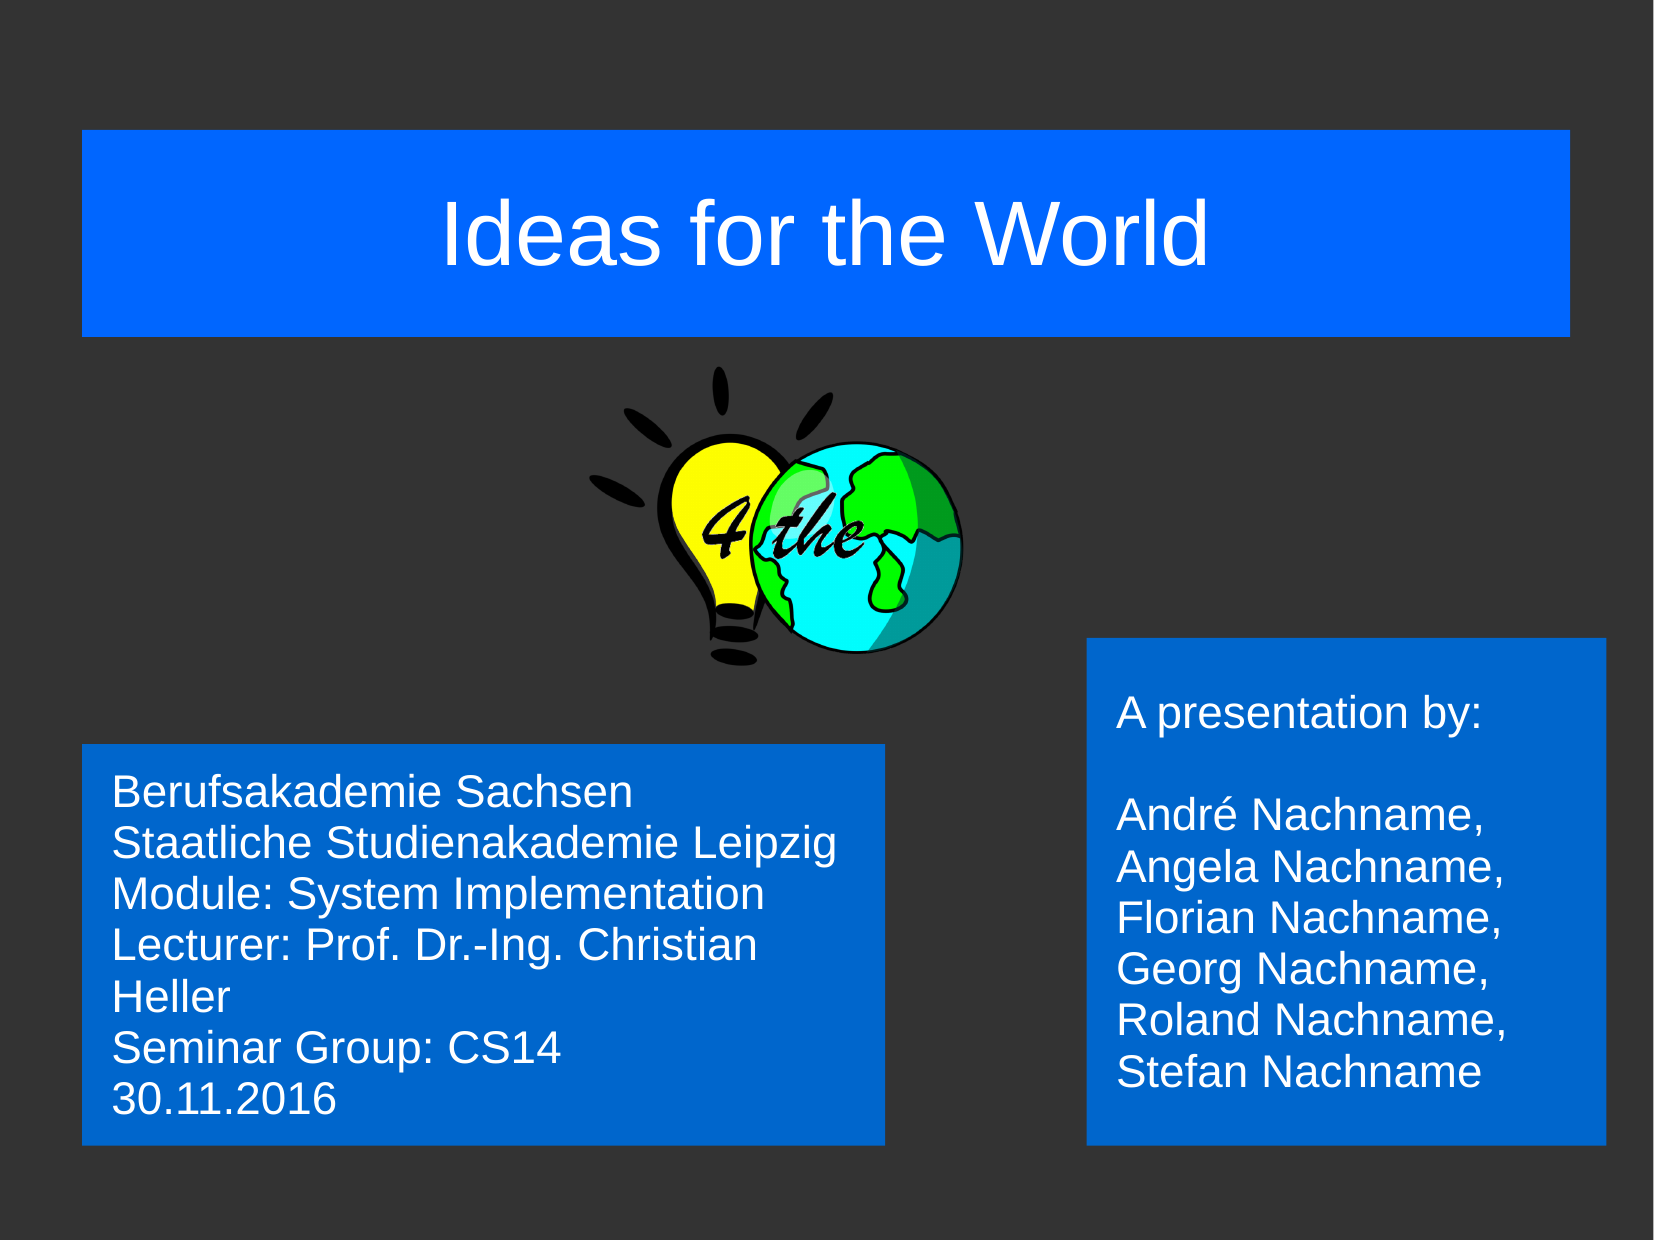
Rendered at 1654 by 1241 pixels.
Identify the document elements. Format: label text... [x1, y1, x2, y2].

title Ideas for the World [82, 129, 1571, 337]
picture [530, 307, 1016, 789]
text_box Berufsakademie Sachsen Staatliche Studienakademie Leipzig Module: System Implementation Lecturer: Prof. Dr.-Ing. Christian Heller Seminar Group: CS14 30.11.2016 [82, 744, 886, 1146]
text_box A presentation by: André Nachname, Angela Nachname, Florian Nachname, Georg Nachname, Roland Nachname, Stefan Nachname [1086, 637, 1607, 1146]
